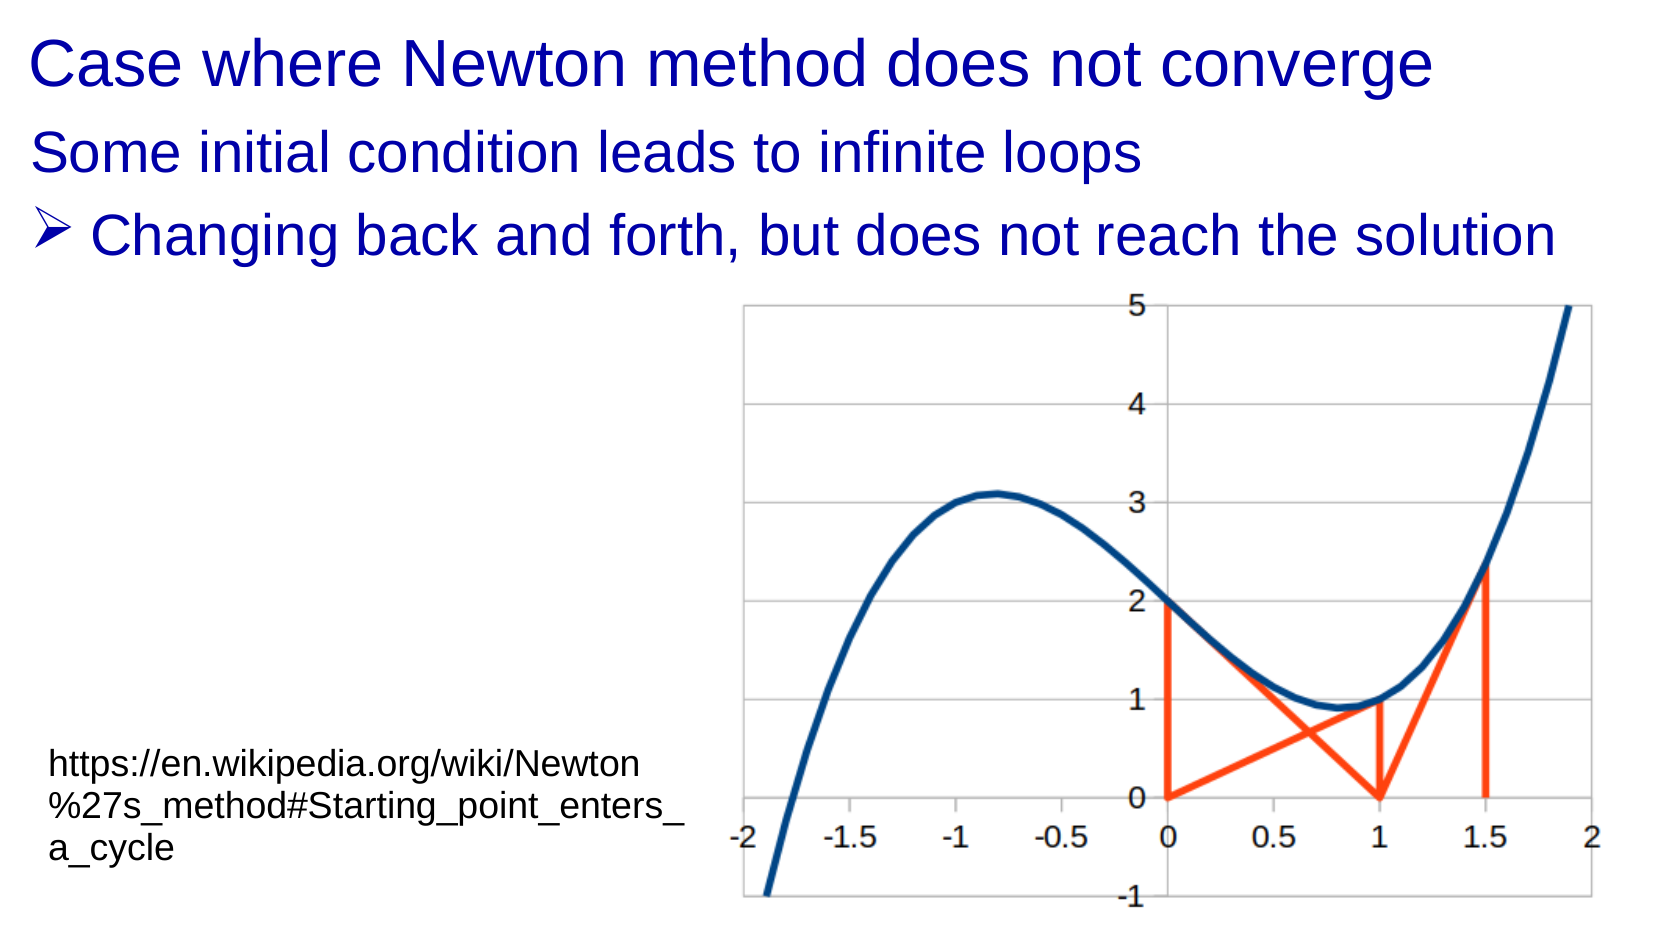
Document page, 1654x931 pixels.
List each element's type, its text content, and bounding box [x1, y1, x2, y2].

picture [720, 288, 1613, 916]
title Case where Newton method does not converge [28, 21, 1626, 106]
text_box https://en.wikipedia.org/wiki/Newton%27s_method#Starting_point_enters_a_cycle [33, 735, 706, 886]
list Some initial condition leads to infinite loops Changing back and forth, but does not reach the solution [30, 120, 1645, 916]
